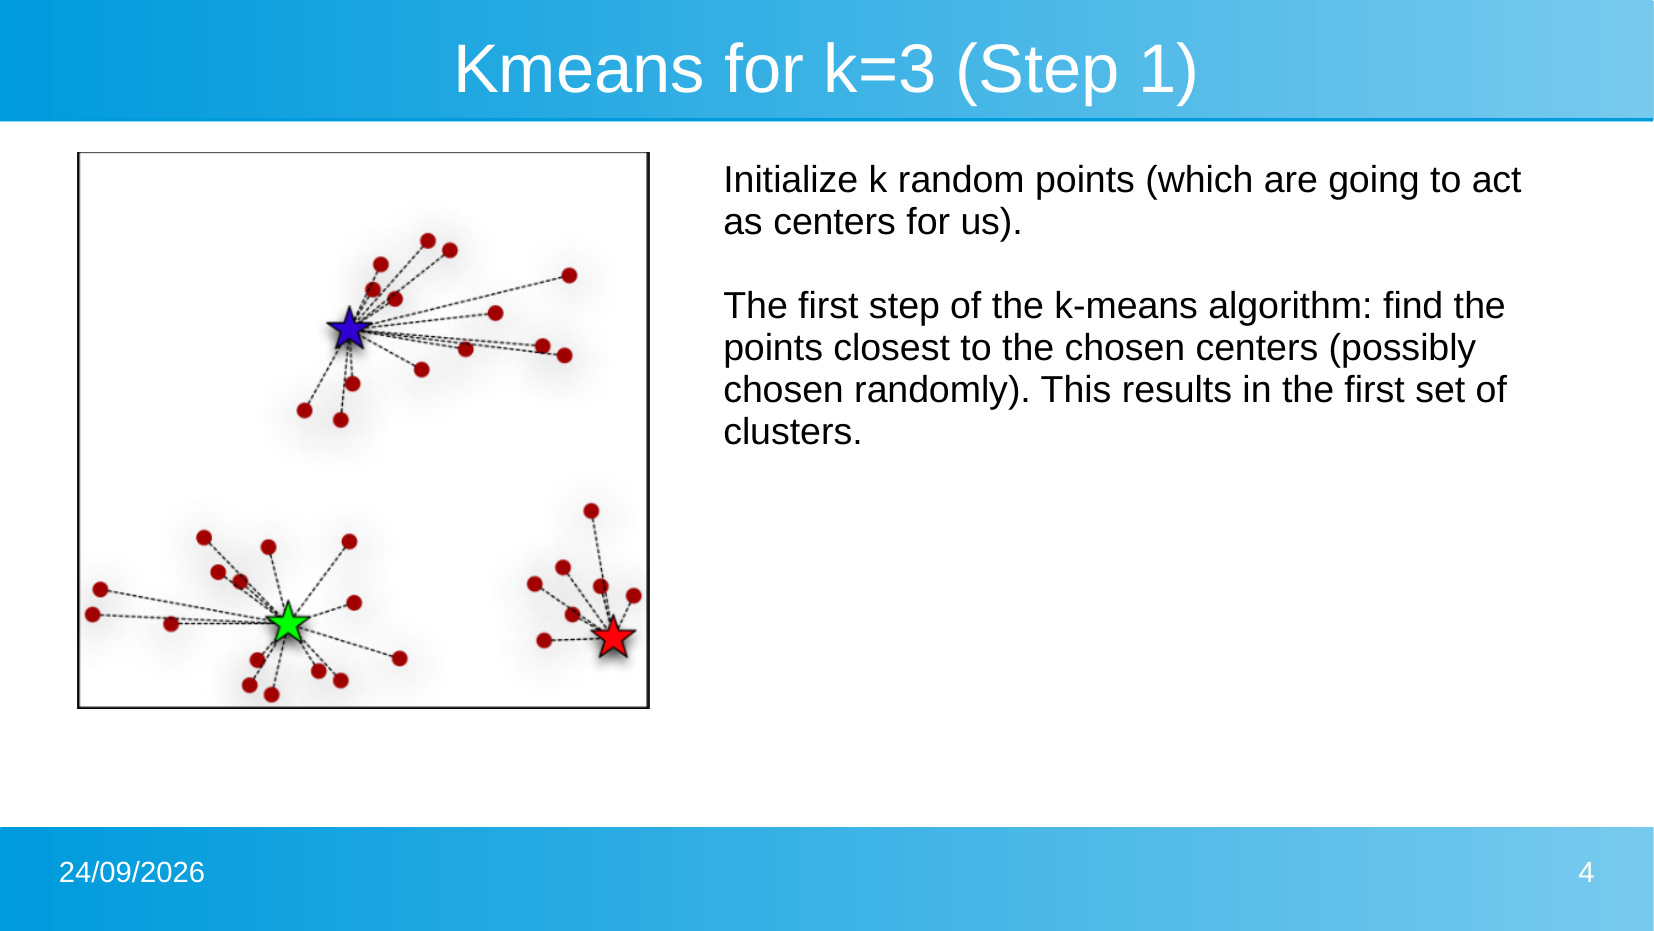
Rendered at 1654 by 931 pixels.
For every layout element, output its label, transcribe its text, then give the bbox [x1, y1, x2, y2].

text_box Initialize k random points (which are going to act as centers for us). The first step of the k-means algorithm: find the points closest to the chosen centers (possibly chosen randomly). This results in the first set of clusters. [708, 151, 1565, 502]
title Kmeans for k=3 (Step 1) [59, 29, 1595, 108]
picture [77, 152, 650, 709]
